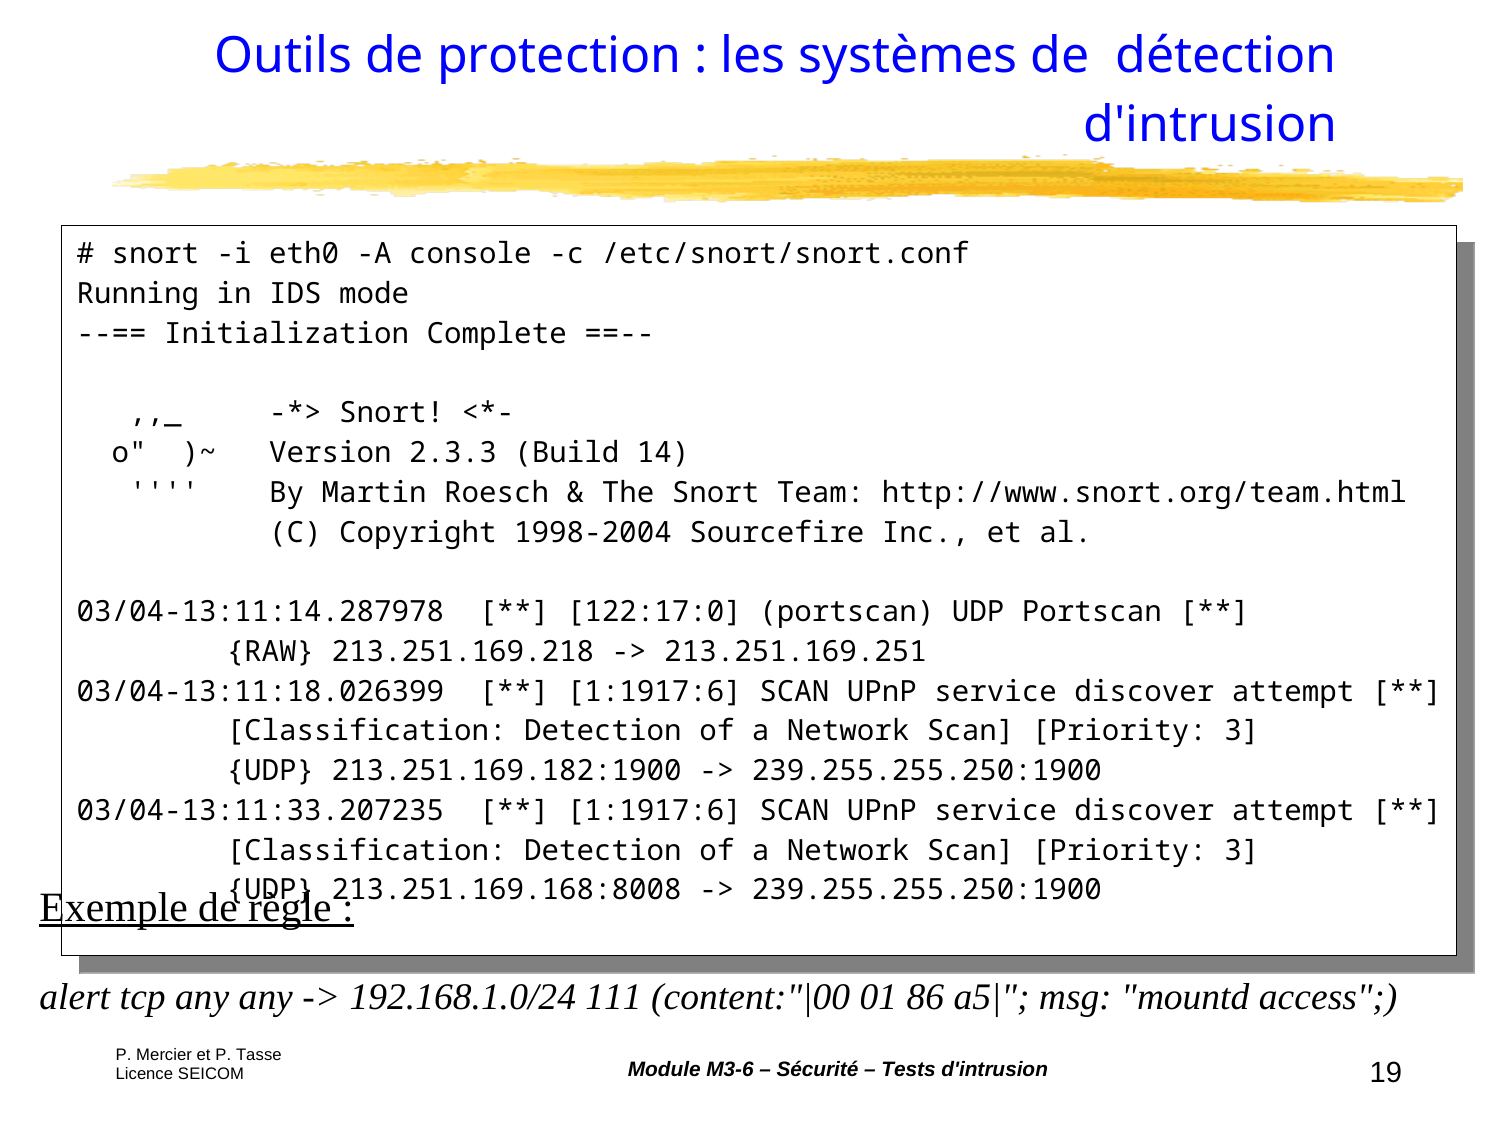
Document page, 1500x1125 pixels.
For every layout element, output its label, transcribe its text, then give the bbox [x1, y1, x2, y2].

text_box Exemple de règle : alert tcp any any -> 192.168.1.0/24 111 (content:"|00 01 86 a5|"; msg: "mountd access";) [24, 877, 1467, 1026]
text_box # snort -i eth0 -A console -c /etc/snort/snort.conf Running in IDS mode --== Initialization Complete ==-- ,,_ -*> Snort! <*- o" )~ Version 2.3.3 (Build 14) '''' By Martin Roesch & The Snort Team: http://www.snort.org/team.html (C) Copyright 1998-2004 Sourcefire Inc., et al. 03/04-13:11:14.287978 [**] [122:17:0] (portscan) UDP Portscan [**] {RAW} 213.251.169.218 -> 213.251.169.251 03/04-13:11:18.026399 [**] [1:1917:6] SCAN UPnP service discover attempt [**] [Classification: Detection of a Network Scan] [Priority: 3] {UDP} 213.251.169.182:1900 -> 239.255.255.250:1900 03/04-13:11:33.207235 [**] [1:1917:6] SCAN UPnP service discover attempt [**] [Classification: Detection of a Network Scan] [Priority: 3] {UDP} 213.251.169.168:8008 -> 239.255.255.250:1900 [61, 225, 1457, 849]
picture [112, 149, 1463, 213]
title Outils de protection : les systèmes de détection d'intrusion [62, 28, 1338, 146]
